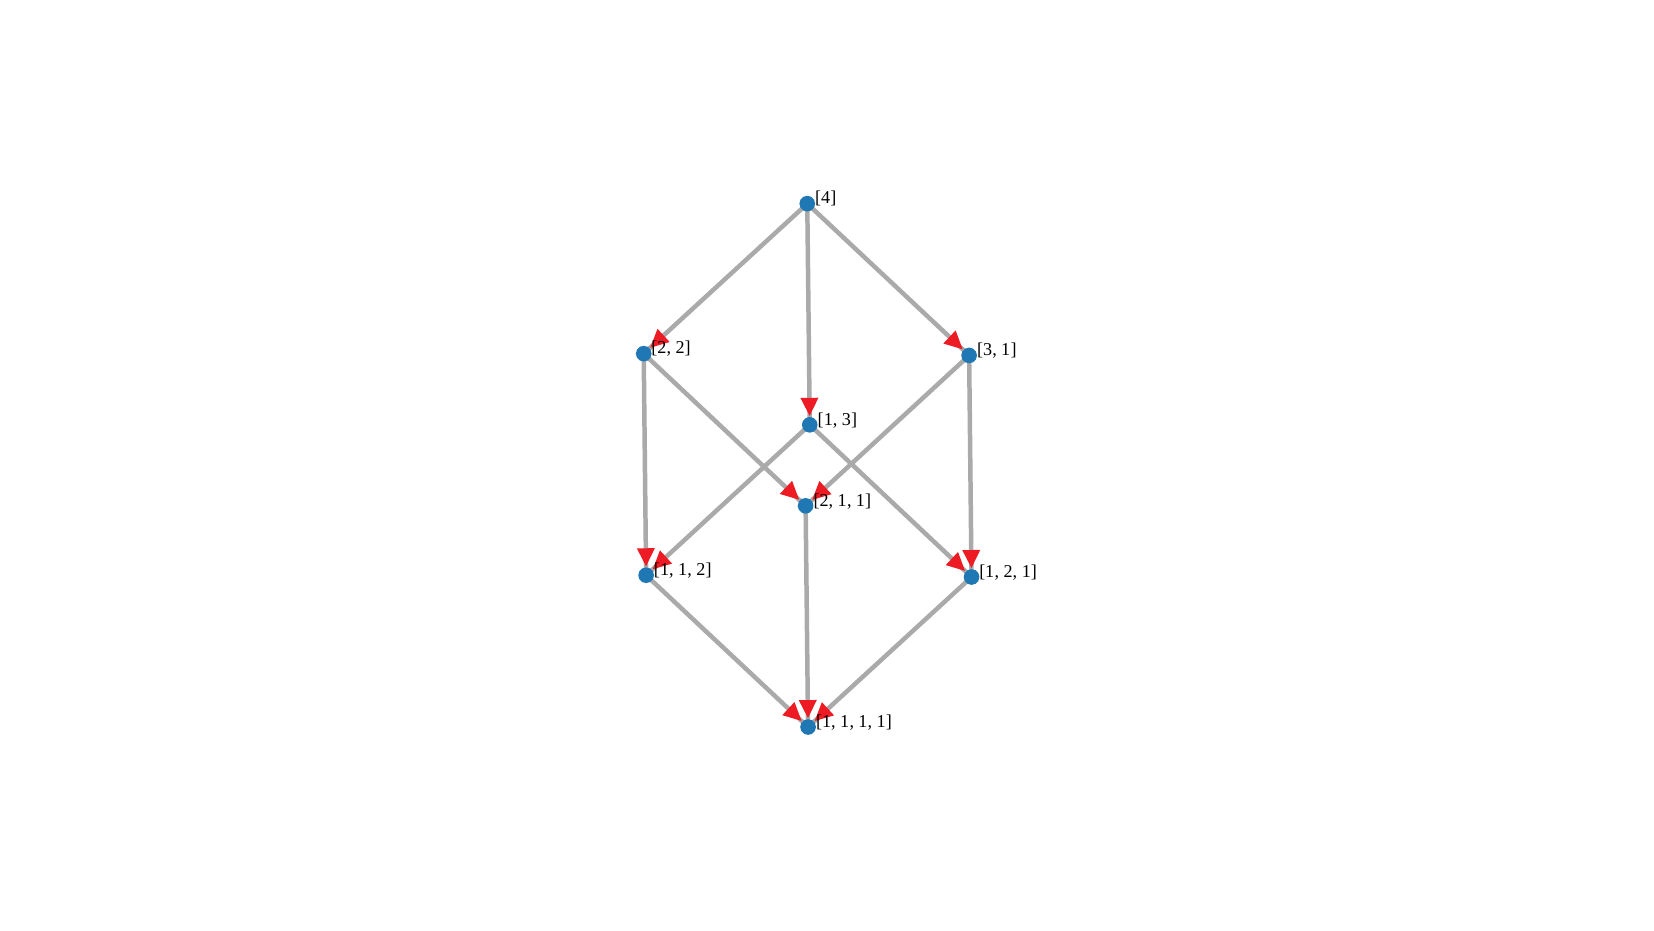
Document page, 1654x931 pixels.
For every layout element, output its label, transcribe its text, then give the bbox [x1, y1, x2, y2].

text_box [3, 1] [977, 339, 1017, 360]
text_box [816, 480, 827, 489]
text_box [636, 548, 655, 584]
text_box [782, 699, 817, 735]
text_box [779, 480, 813, 514]
text_box [1, 2, 1] [979, 560, 1037, 582]
text_box [943, 330, 978, 364]
text_box [1, 3] [817, 408, 857, 429]
text_box [962, 549, 981, 568]
text_box [1, 1, 2] [654, 559, 712, 580]
text_box [635, 345, 651, 362]
text_box [945, 551, 979, 585]
text_box [656, 550, 668, 559]
text_box [1, 1, 1, 1] [815, 710, 892, 732]
text_box [4] [815, 187, 837, 208]
text_box [2, 1, 1] [813, 489, 871, 510]
text_box [654, 328, 666, 337]
text_box [800, 397, 819, 433]
text_box [799, 195, 815, 212]
text_box [818, 702, 830, 710]
text_box [2, 2] [651, 337, 691, 358]
